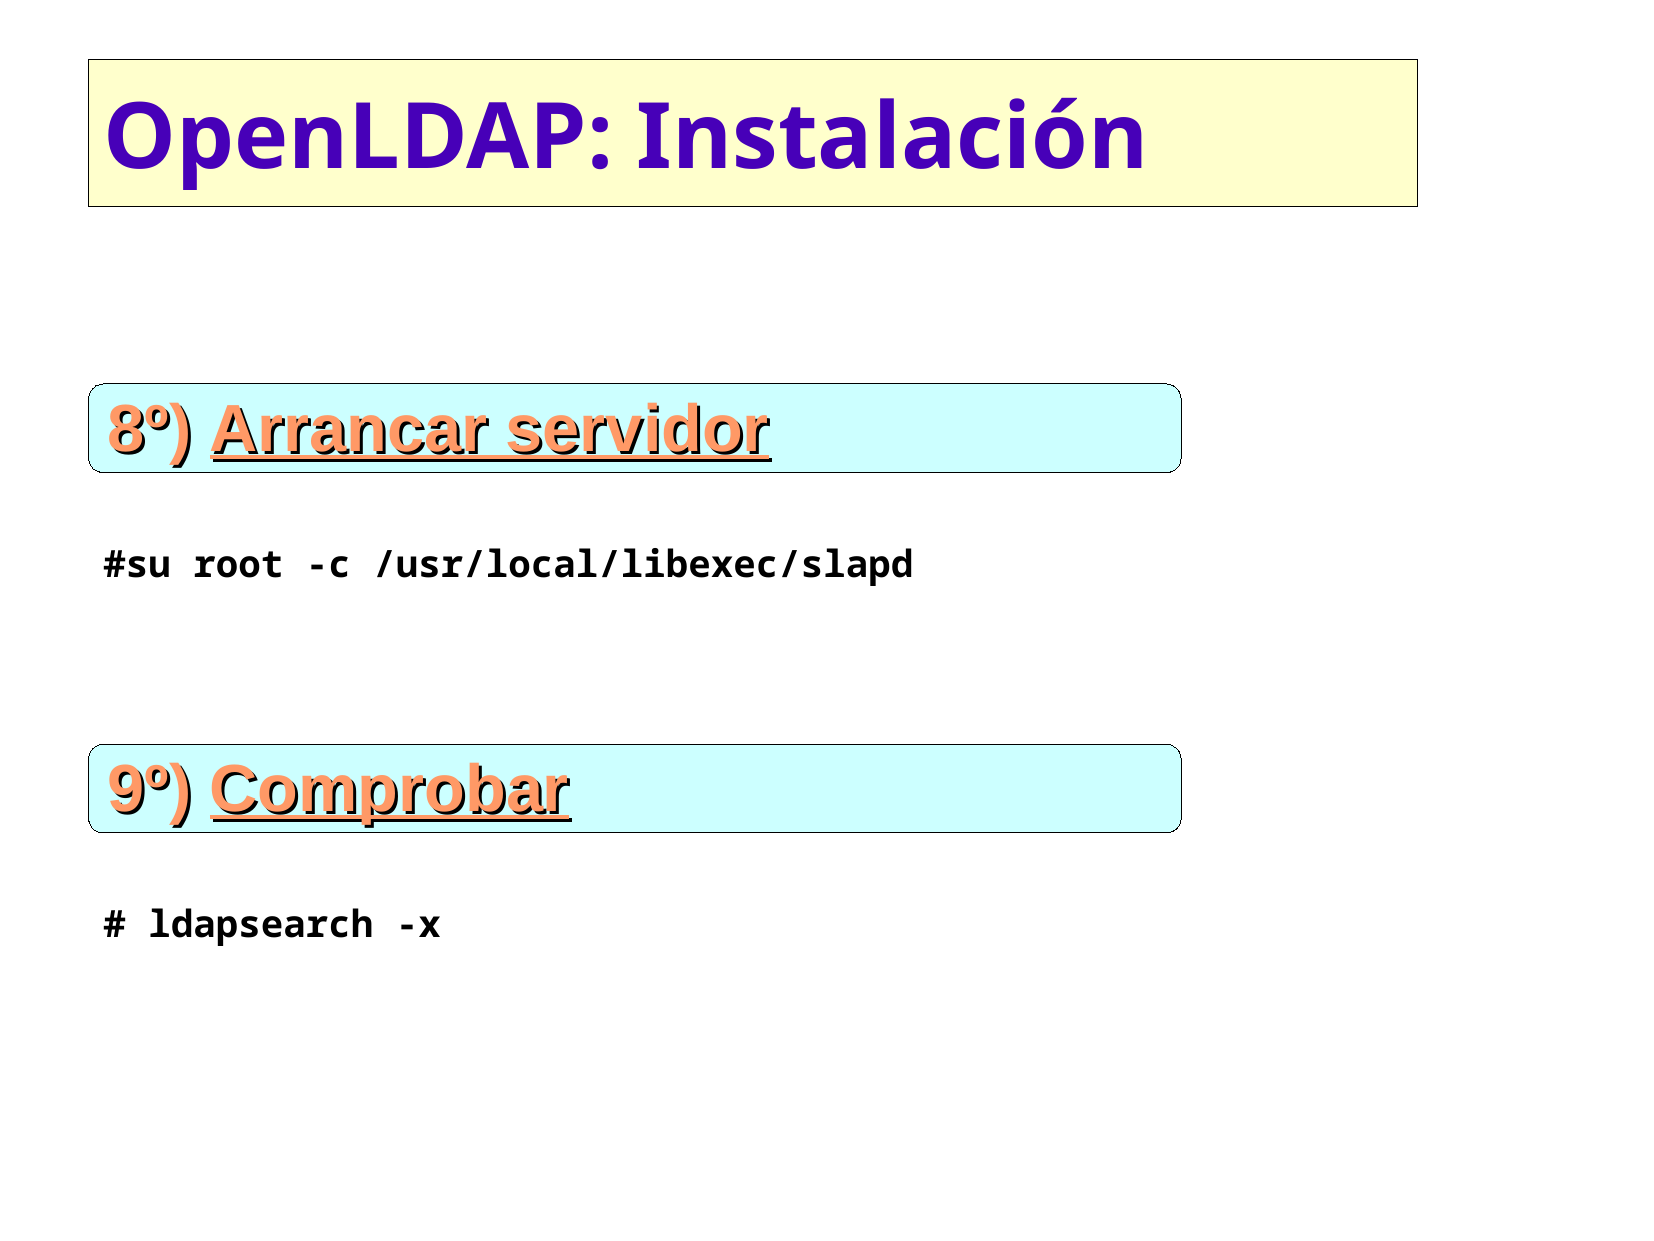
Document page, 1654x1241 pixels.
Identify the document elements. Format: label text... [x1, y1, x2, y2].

text_box #su root -c /usr/local/libexec/slapd [88, 530, 1595, 591]
text_box 8º) Arrancar servidor [88, 383, 1182, 473]
text_box 9º) Comprobar [88, 744, 1182, 833]
text_box # ldapsearch -x [88, 890, 1595, 951]
text_box OpenLDAP: Instalación [88, 59, 1418, 207]
